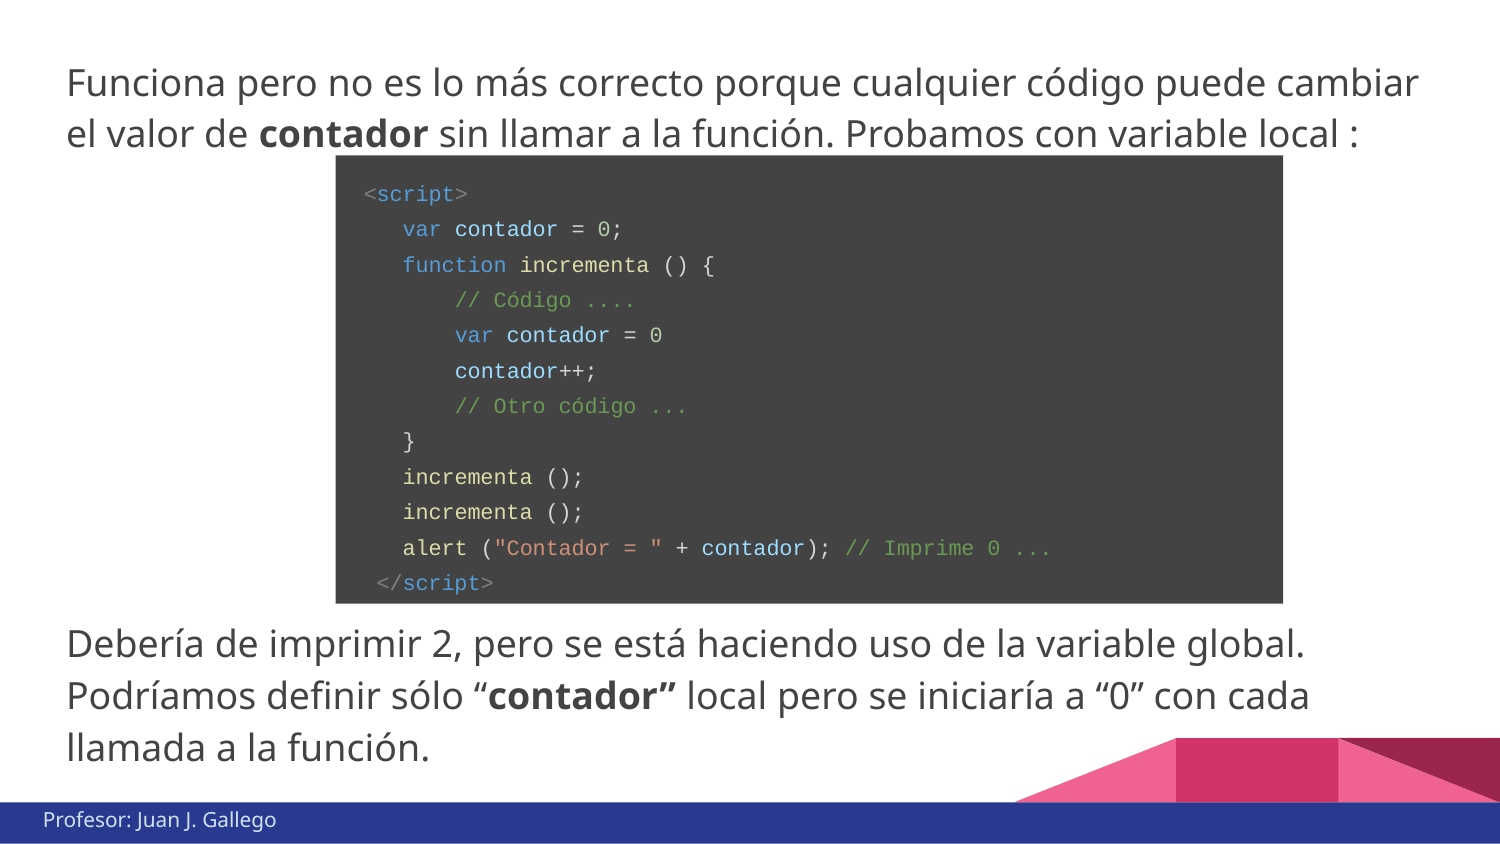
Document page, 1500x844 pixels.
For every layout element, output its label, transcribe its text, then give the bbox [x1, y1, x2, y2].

text_box <script> var contador = 0; function incrementa () { // Código .... var contador = 0 contador++; // Otro código ... } incrementa (); incrementa (); alert ("Contador = " + contador); // Imprime 0 ... </script> [335, 155, 1284, 604]
list Funciona pero no es lo más correcto porque cualquier código puede cambiar el valor de contador sin llamar a la función. Probamos con variable local : Debería de imprimir 2, pero se está haciendo uso de la variable global. Podríamos definir sólo “contador” local pero se iniciaría a “0” con cada llamada a la función. [51, 36, 1449, 739]
